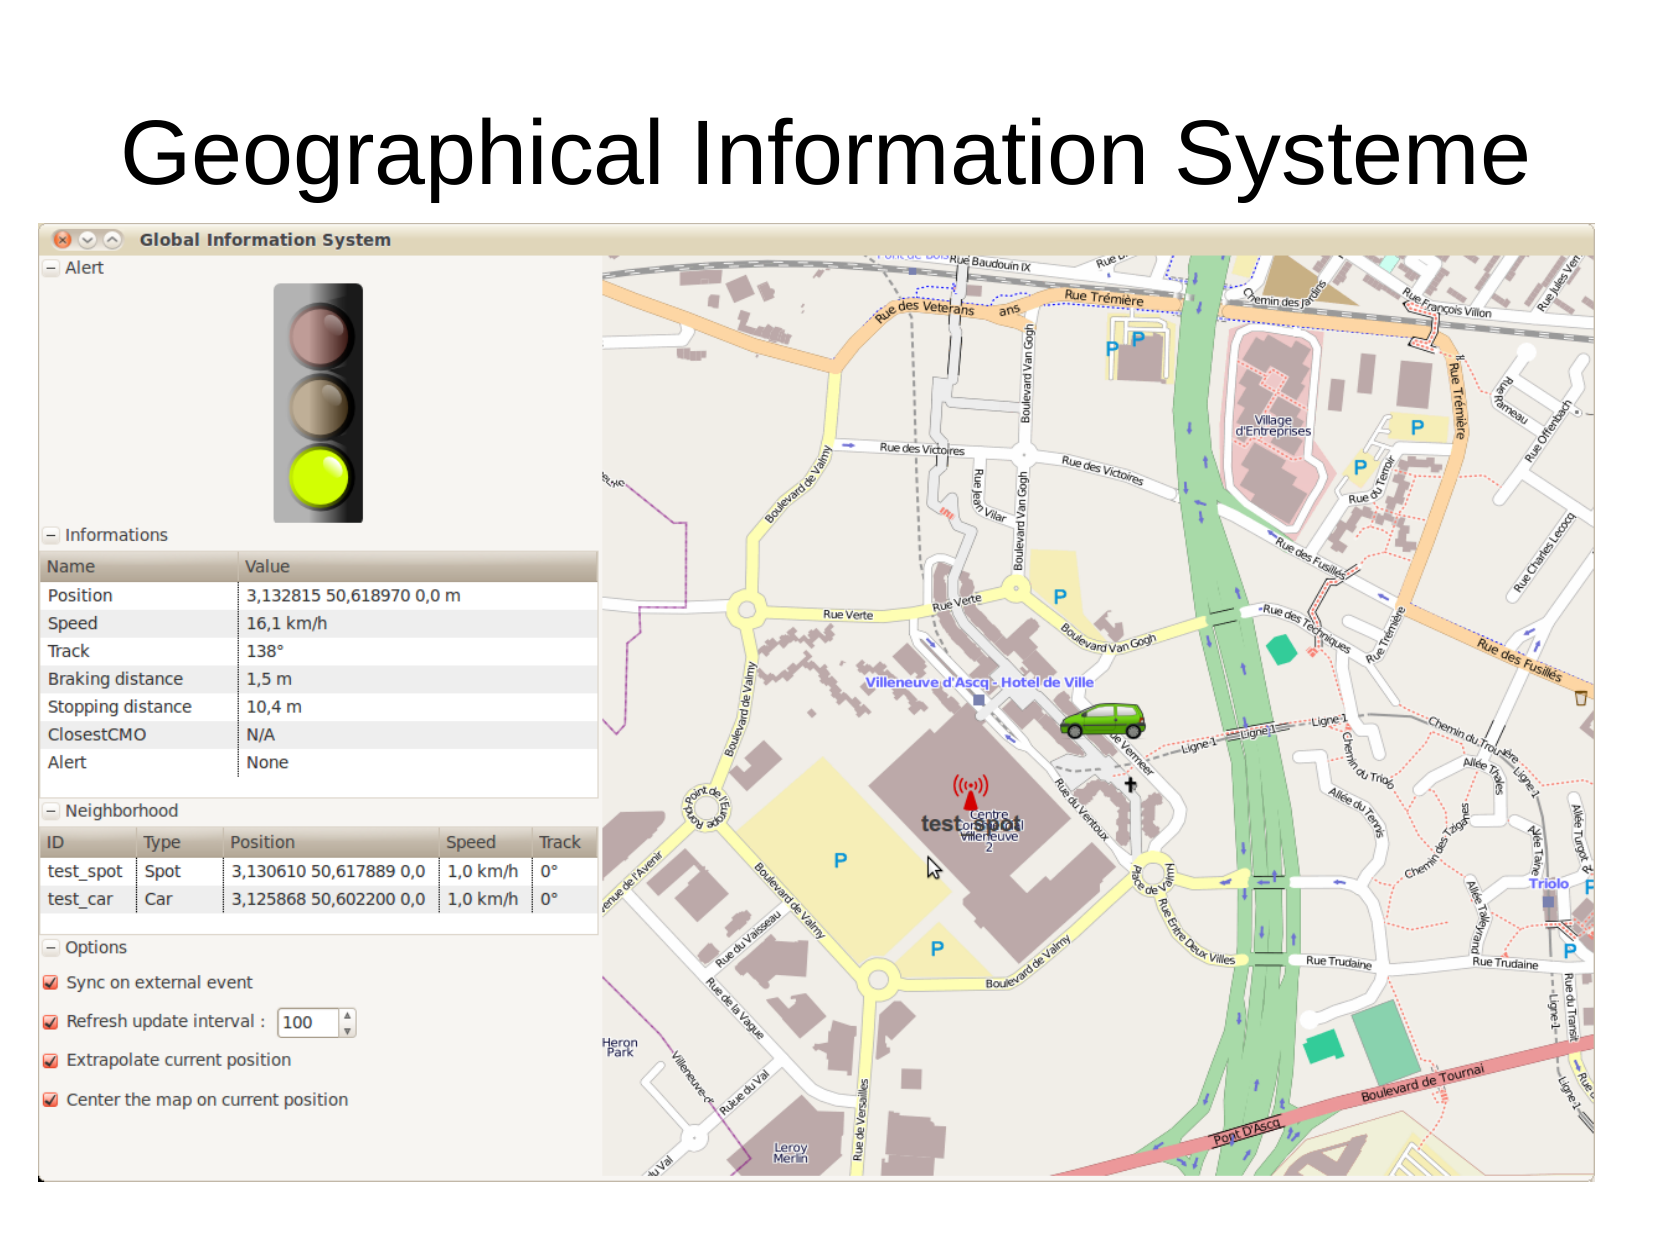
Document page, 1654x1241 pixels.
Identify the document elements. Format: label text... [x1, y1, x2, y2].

picture [38, 223, 1595, 1182]
title Geographical Information Systeme [82, 49, 1571, 223]
